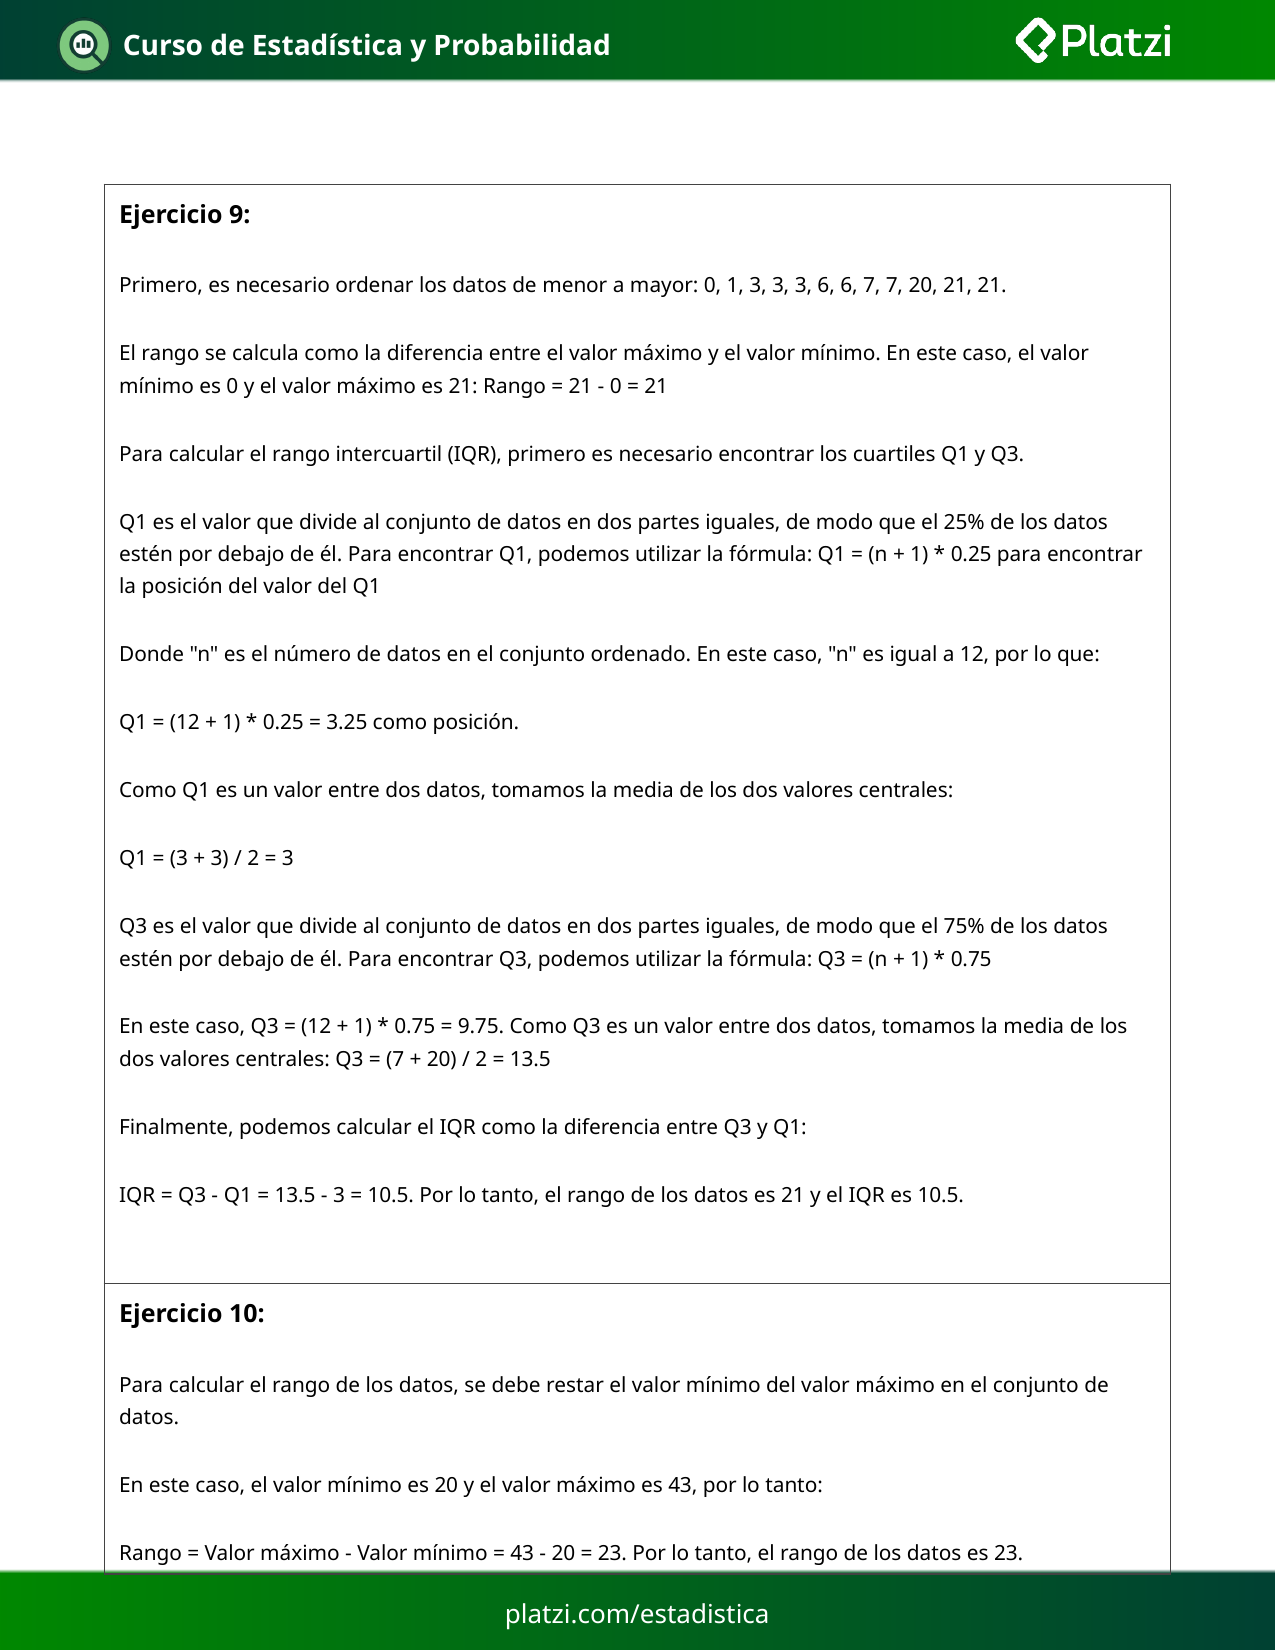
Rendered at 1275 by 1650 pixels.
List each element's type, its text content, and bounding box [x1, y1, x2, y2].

subtitle platzi.com/estadistica [200, 1575, 1075, 1650]
table_cell Ejercicio 10: Para calcular el rango de los datos, se debe restar el valor mínimo del valor máximo en el conjunto de datos. En este caso, el valor mínimo es 20 y el valor máximo es 43, por lo tanto: Rango = Valor máximo - Valor mínimo = 43 - 20 = 23. Por lo tanto, el rango de los datos es 23. [105, 1284, 1170, 1573]
table_header Ejercicio 9: Primero, es necesario ordenar los datos de menor a mayor: 0, 1, 3, 3, 3, 6, 6, 7, 7, 20, 21, 21. El rango se calcula como la diferencia entre el valor máximo y el valor mínimo. En este caso, el valor mínimo es 0 y el valor máximo es 21: Rango = 21 - 0 = 21 Para calcular el rango intercuartil (IQR), primero es necesario encontrar los cuartiles Q1 y Q3. Q1 es el valor que divide al conjunto de datos en dos partes iguales, de modo que el 25% de los datos estén por debajo de él. Para encontrar Q1, podemos utilizar la fórmula: Q1 = (n + 1) * 0.25 para encontrar la posición del valor del Q1 Donde "n" es el número de datos en el conjunto ordenado. En este caso, "n" es igual a 12, por lo que: Q1 = (12 + 1) * 0.25 = 3.25 como posición. Como Q1 es un valor entre dos datos, tomamos la media de los dos valores centrales: Q1 = (3 + 3) / 2 = 3 Q3 es el valor que divide al conjunto de datos en dos partes iguales, de modo que el 75% de los datos estén por debajo de él. Para encontrar Q3, podemos utilizar la fórmula: Q3 = (n + 1) * 0.75 En este caso, Q3 = (12 + 1) * 0.75 = 9.75. Como Q3 es un valor entre dos datos, tomamos la media de los dos valores centrales: Q3 = (7 + 20) / 2 = 13.5 Finalmente, podemos calcular el IQR como la diferencia entre Q3 y Q1: IQR = Q3 - Q1 = 13.5 - 3 = 10.5. Por lo tanto, el rango de los datos es 21 y el IQR es 10.5. [105, 185, 1170, 1283]
picture [0, 0, 1275, 1650]
title Curso de Estadística y Probabilidad [101, 6, 976, 86]
